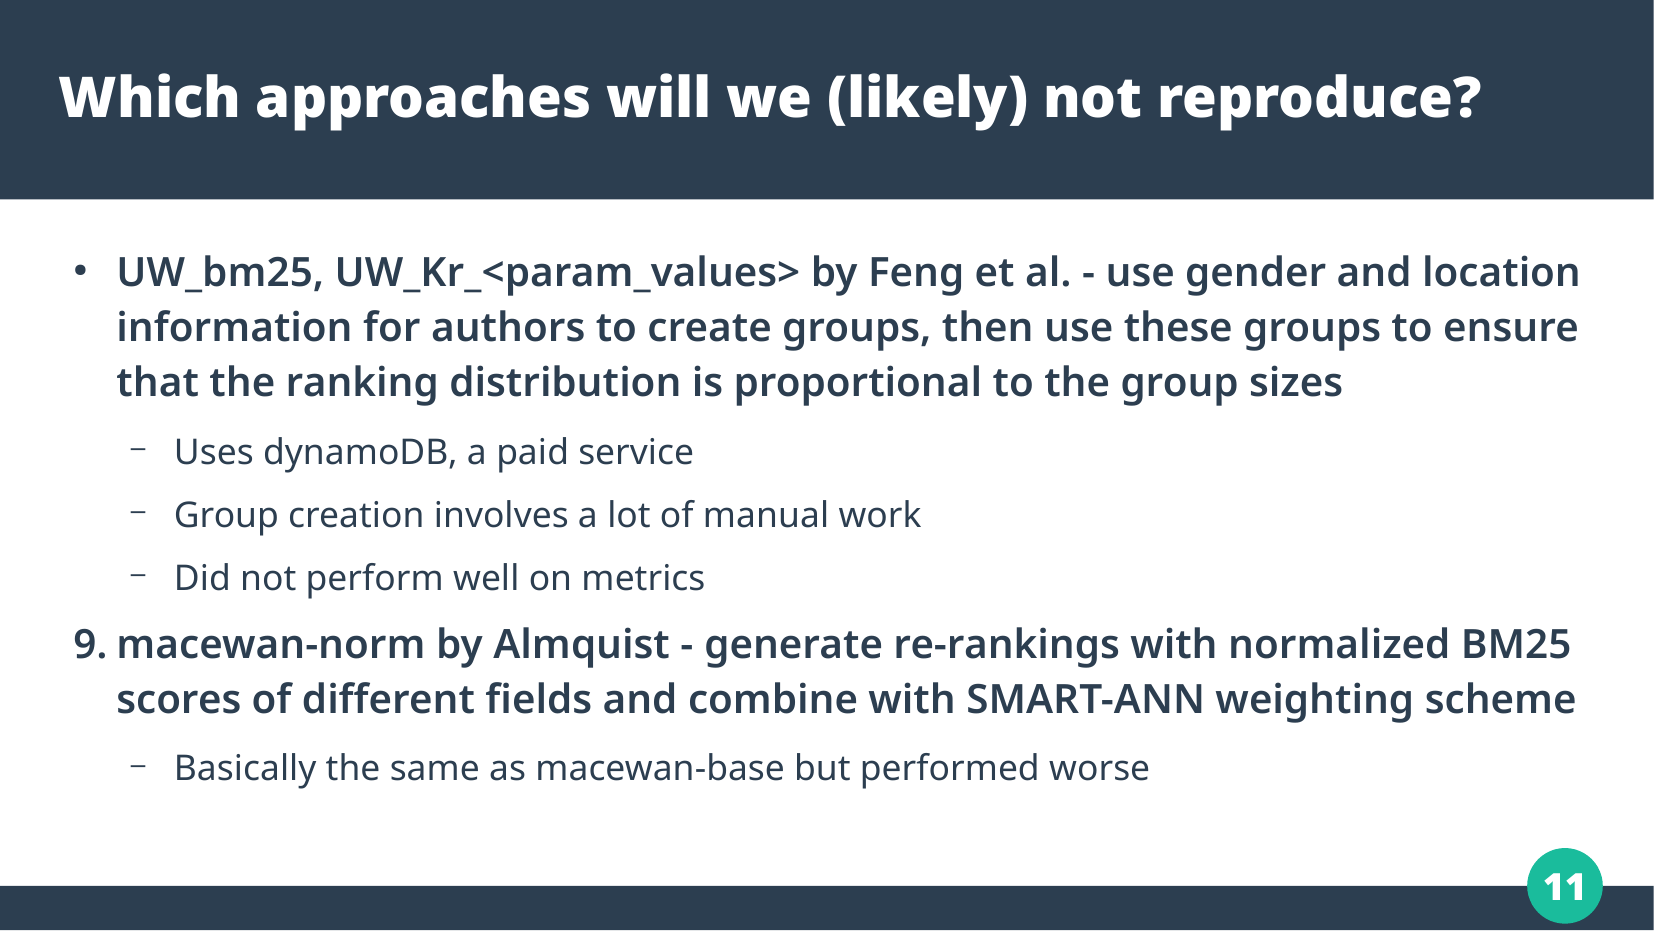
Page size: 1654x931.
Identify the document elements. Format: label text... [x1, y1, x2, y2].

list UW_bm25, UW_Kr_<param_values> by Feng et al. - use gender and location information for authors to create groups, then use these groups to ensure that the ranking distribution is proportional to the group sizes Uses dynamoDB, a paid service Group creation involves a lot of manual work Did not perform well on metrics macewan-norm by Almquist - generate re-rankings with normalized BM25 scores of different fields and combine with SMART-ANN weighting scheme Basically the same as macewan-base but performed worse [59, 243, 1595, 864]
title Which approaches will we (likely) not reproduce? [59, 37, 1595, 155]
